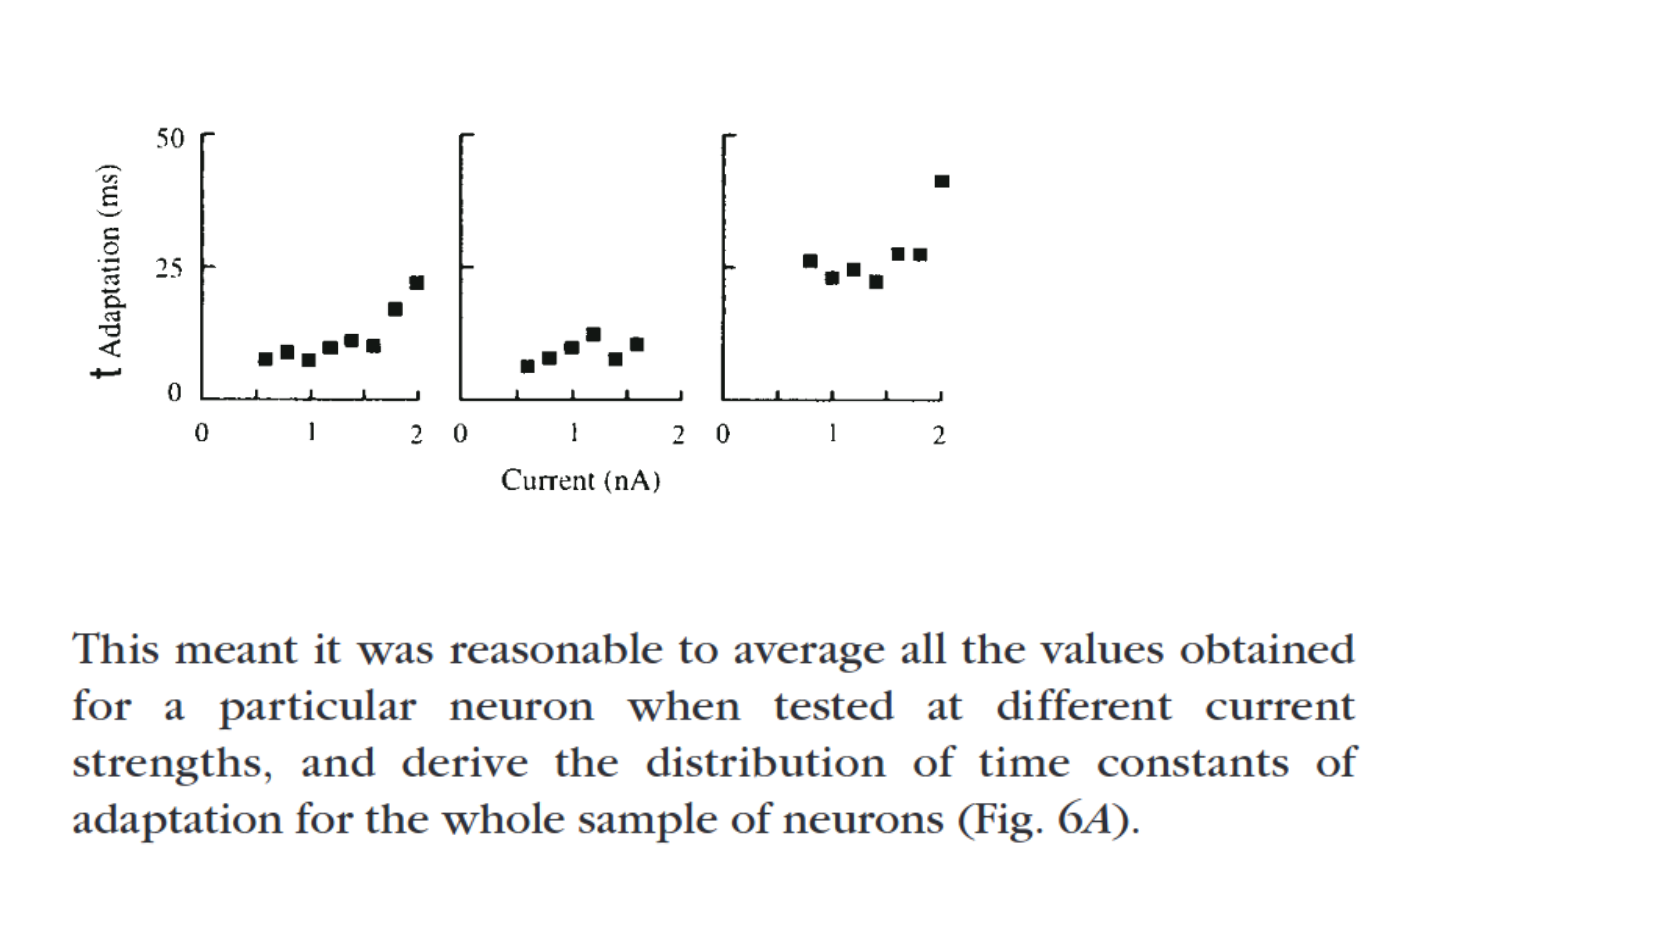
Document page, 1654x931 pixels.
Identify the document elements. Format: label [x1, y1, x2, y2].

picture [60, 629, 1439, 846]
picture [60, 123, 991, 496]
